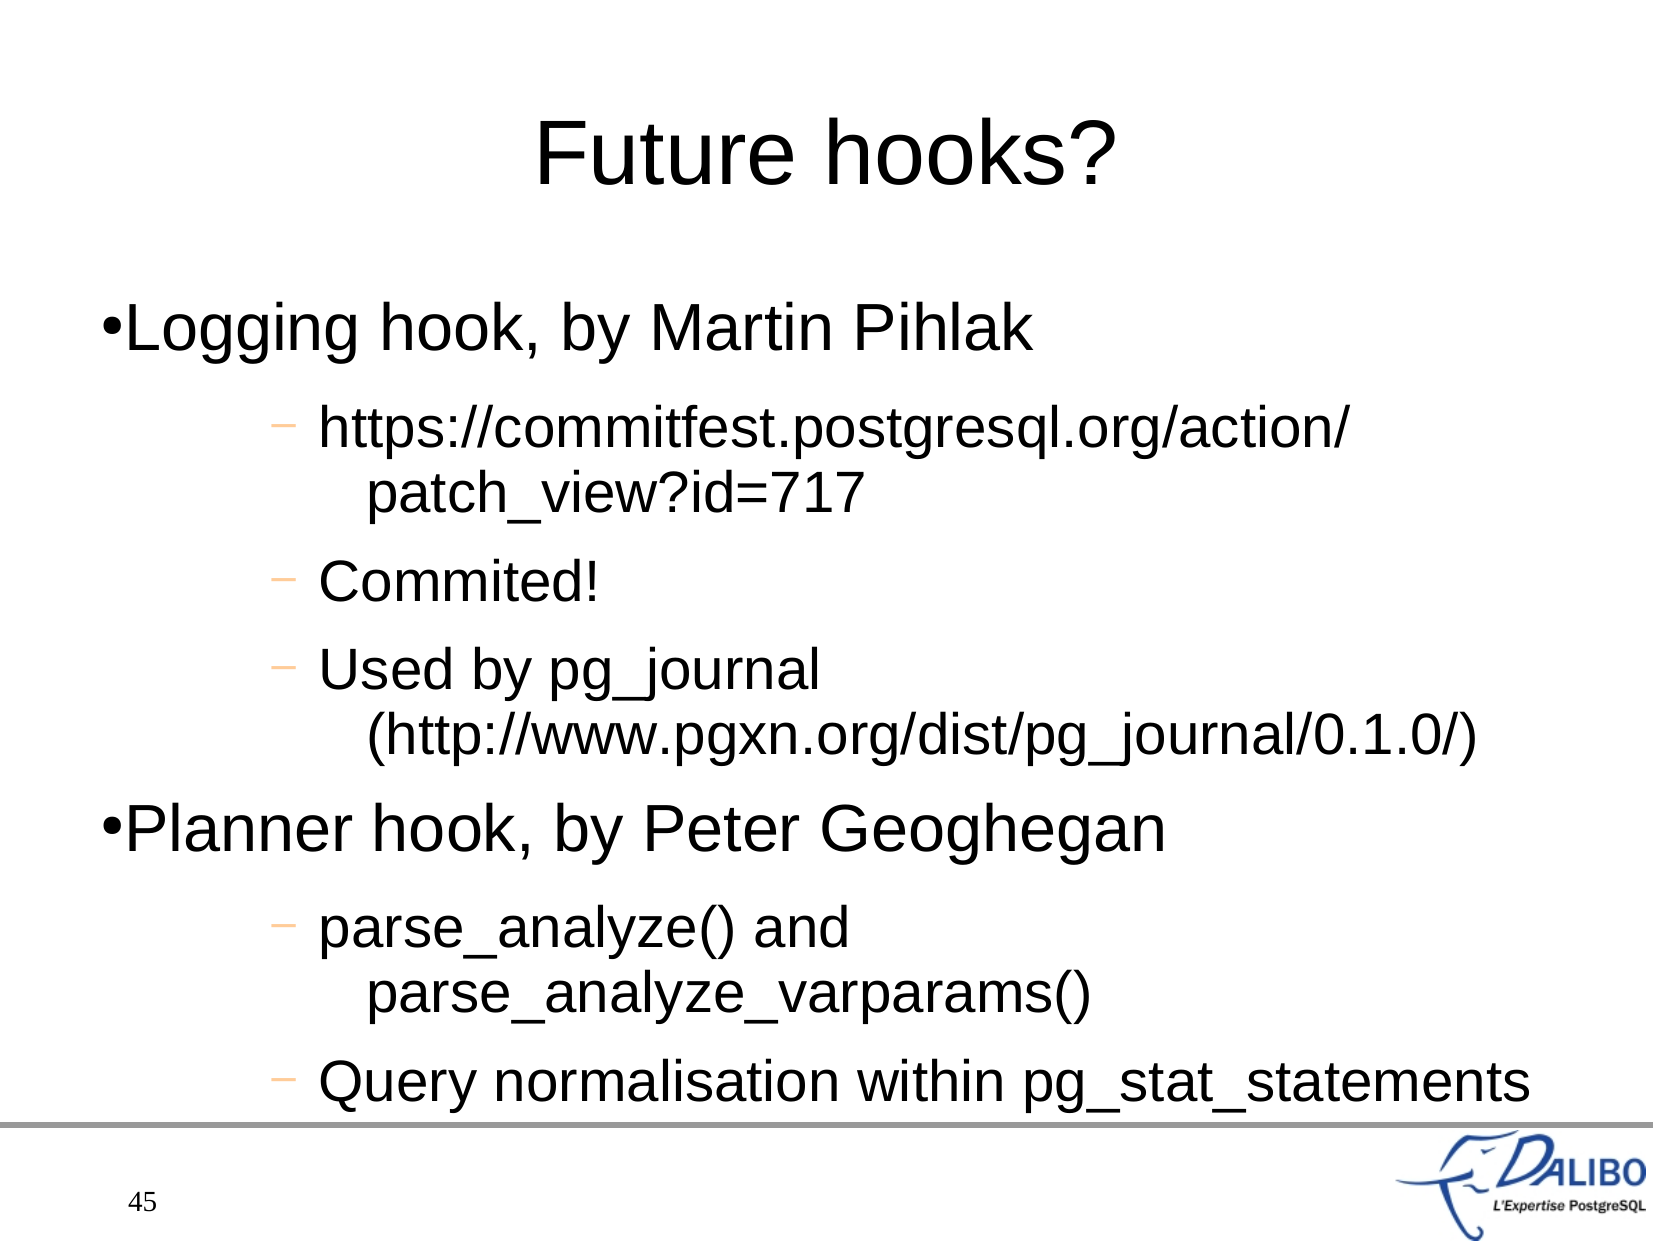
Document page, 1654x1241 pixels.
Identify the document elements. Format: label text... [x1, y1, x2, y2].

picture [1395, 1130, 1646, 1241]
title Future hooks? [82, 49, 1571, 257]
list Logging hook, by Martin Pihlak https://commitfest.postgresql.org/action/patch_view?id=717 Commited! Used by pg_journal (http://www.pgxn.org/dist/pg_journal/0.1.0/) Planner hook, by Peter Geoghegan parse_analyze() and parse_analyze_varparams() Query normalisation within pg_stat_statements [82, 290, 1571, 1212]
